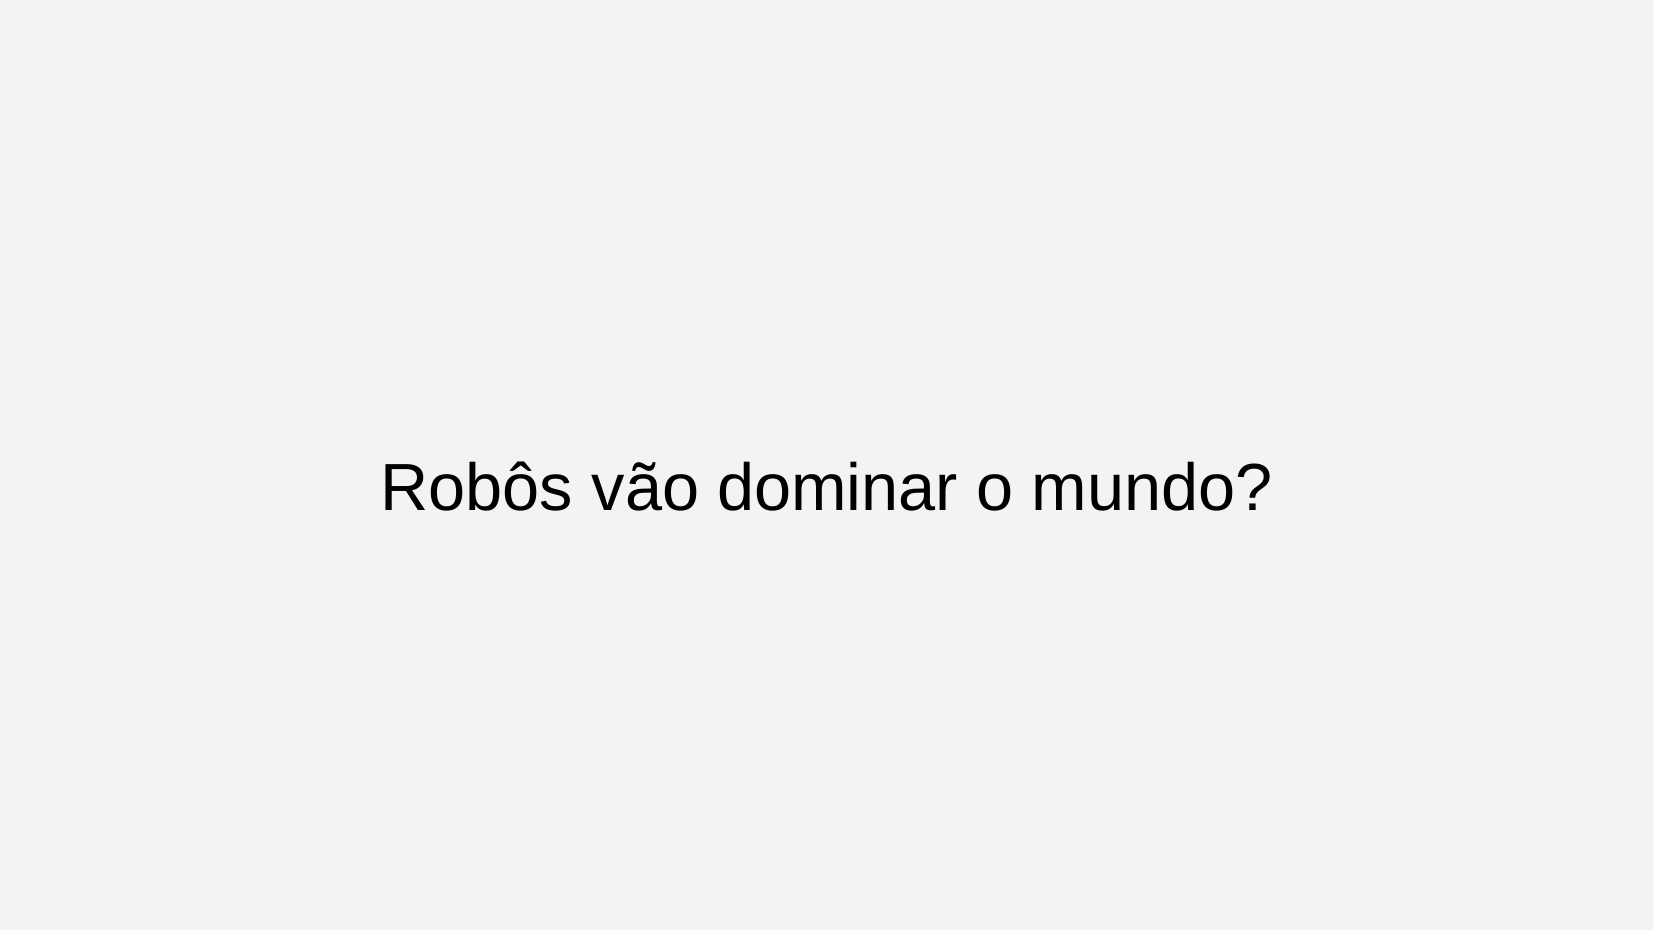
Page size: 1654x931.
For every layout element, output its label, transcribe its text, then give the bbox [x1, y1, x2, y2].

subtitle Robôs vão dominar o mundo? [82, 217, 1571, 758]
